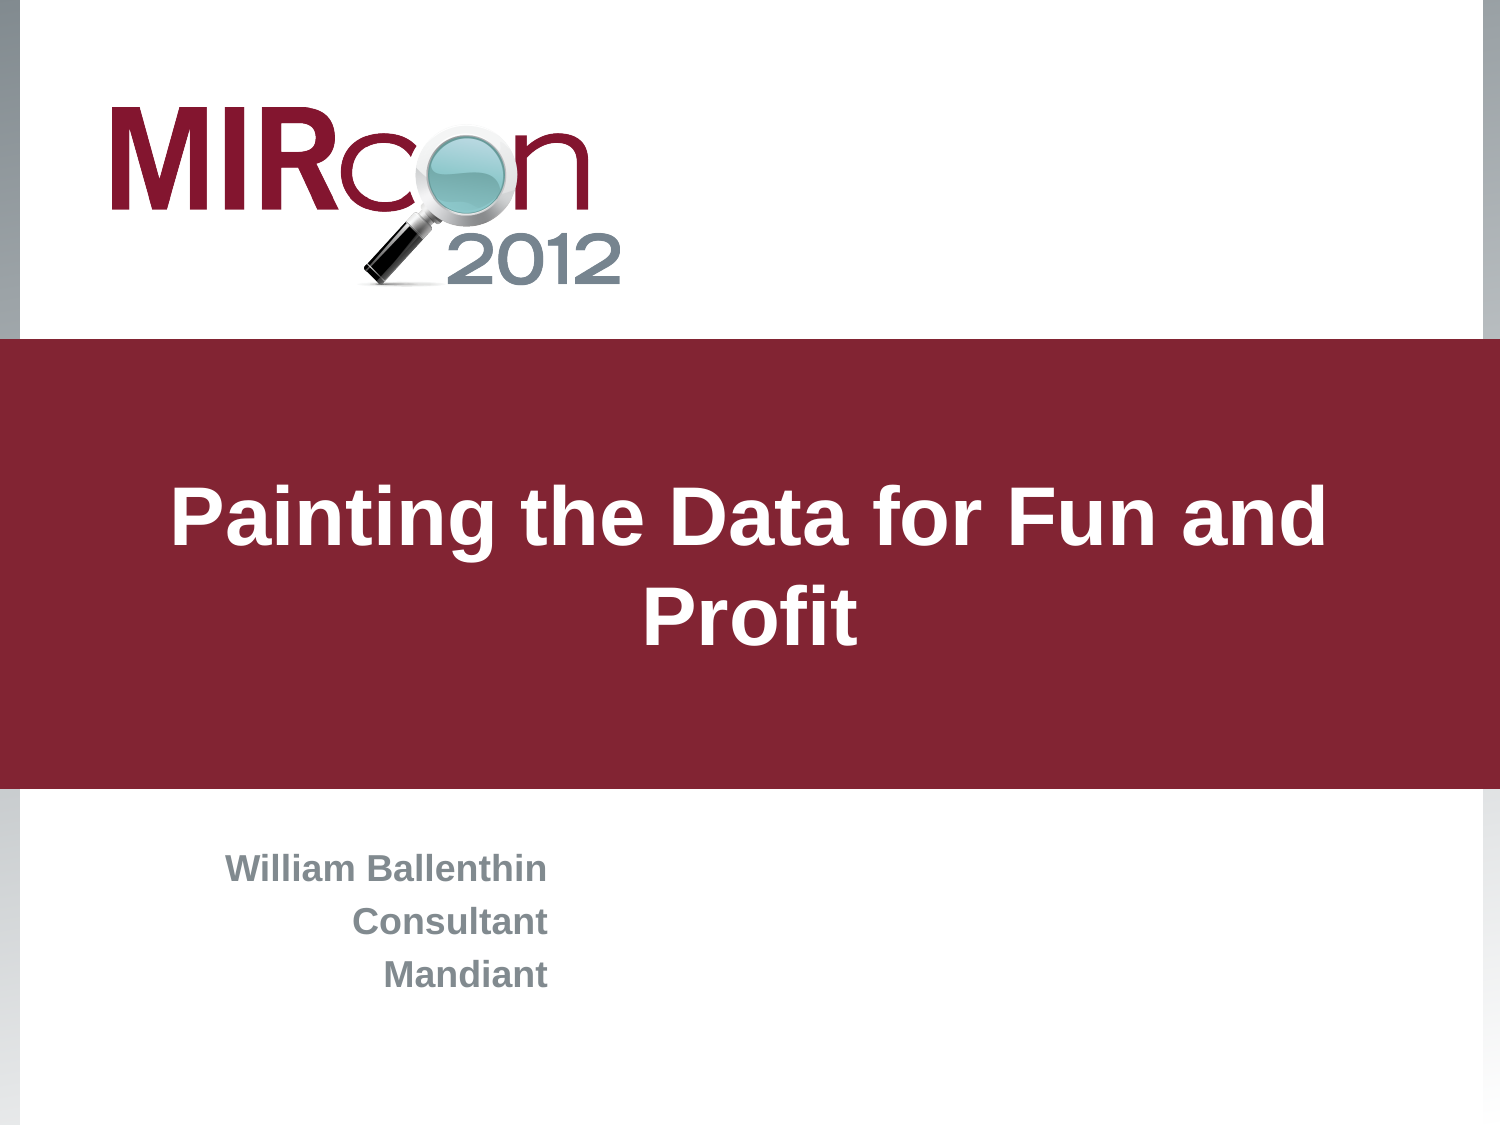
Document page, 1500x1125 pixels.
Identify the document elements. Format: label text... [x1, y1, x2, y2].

subtitle William Ballenthin Consultant Mandiant [225, 843, 1388, 1058]
title Painting the Data for Fun and Profit [112, 389, 1388, 736]
